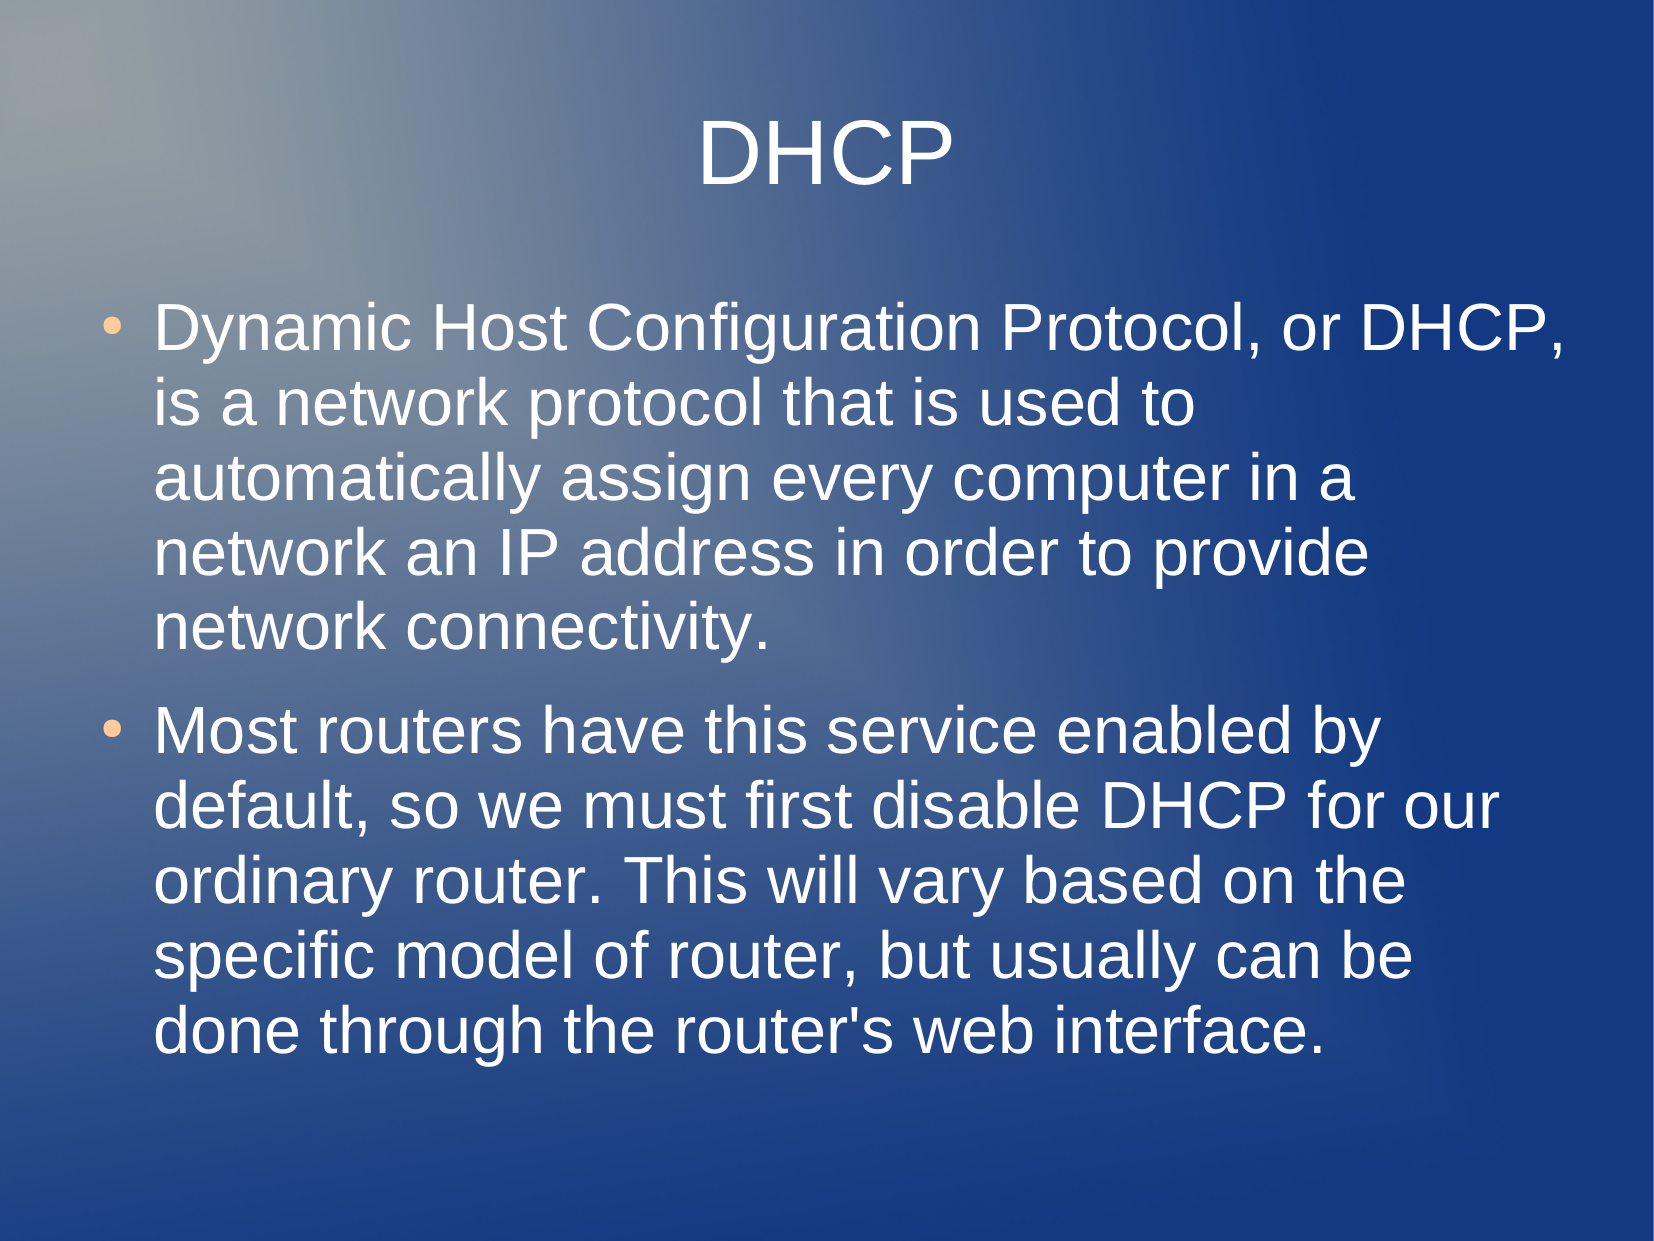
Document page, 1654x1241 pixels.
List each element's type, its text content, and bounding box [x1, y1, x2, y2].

title DHCP [82, 49, 1571, 257]
list Dynamic Host Configuration Protocol, or DHCP, is a network protocol that is used to automatically assign every computer in a network an IP address in order to provide network connectivity. Most routers have this service enabled by default, so we must first disable DHCP for our ordinary router. This will vary based on the specific model of router, but usually can be done through the router's web interface. [82, 290, 1571, 1109]
picture [0, 0, 1654, 1241]
